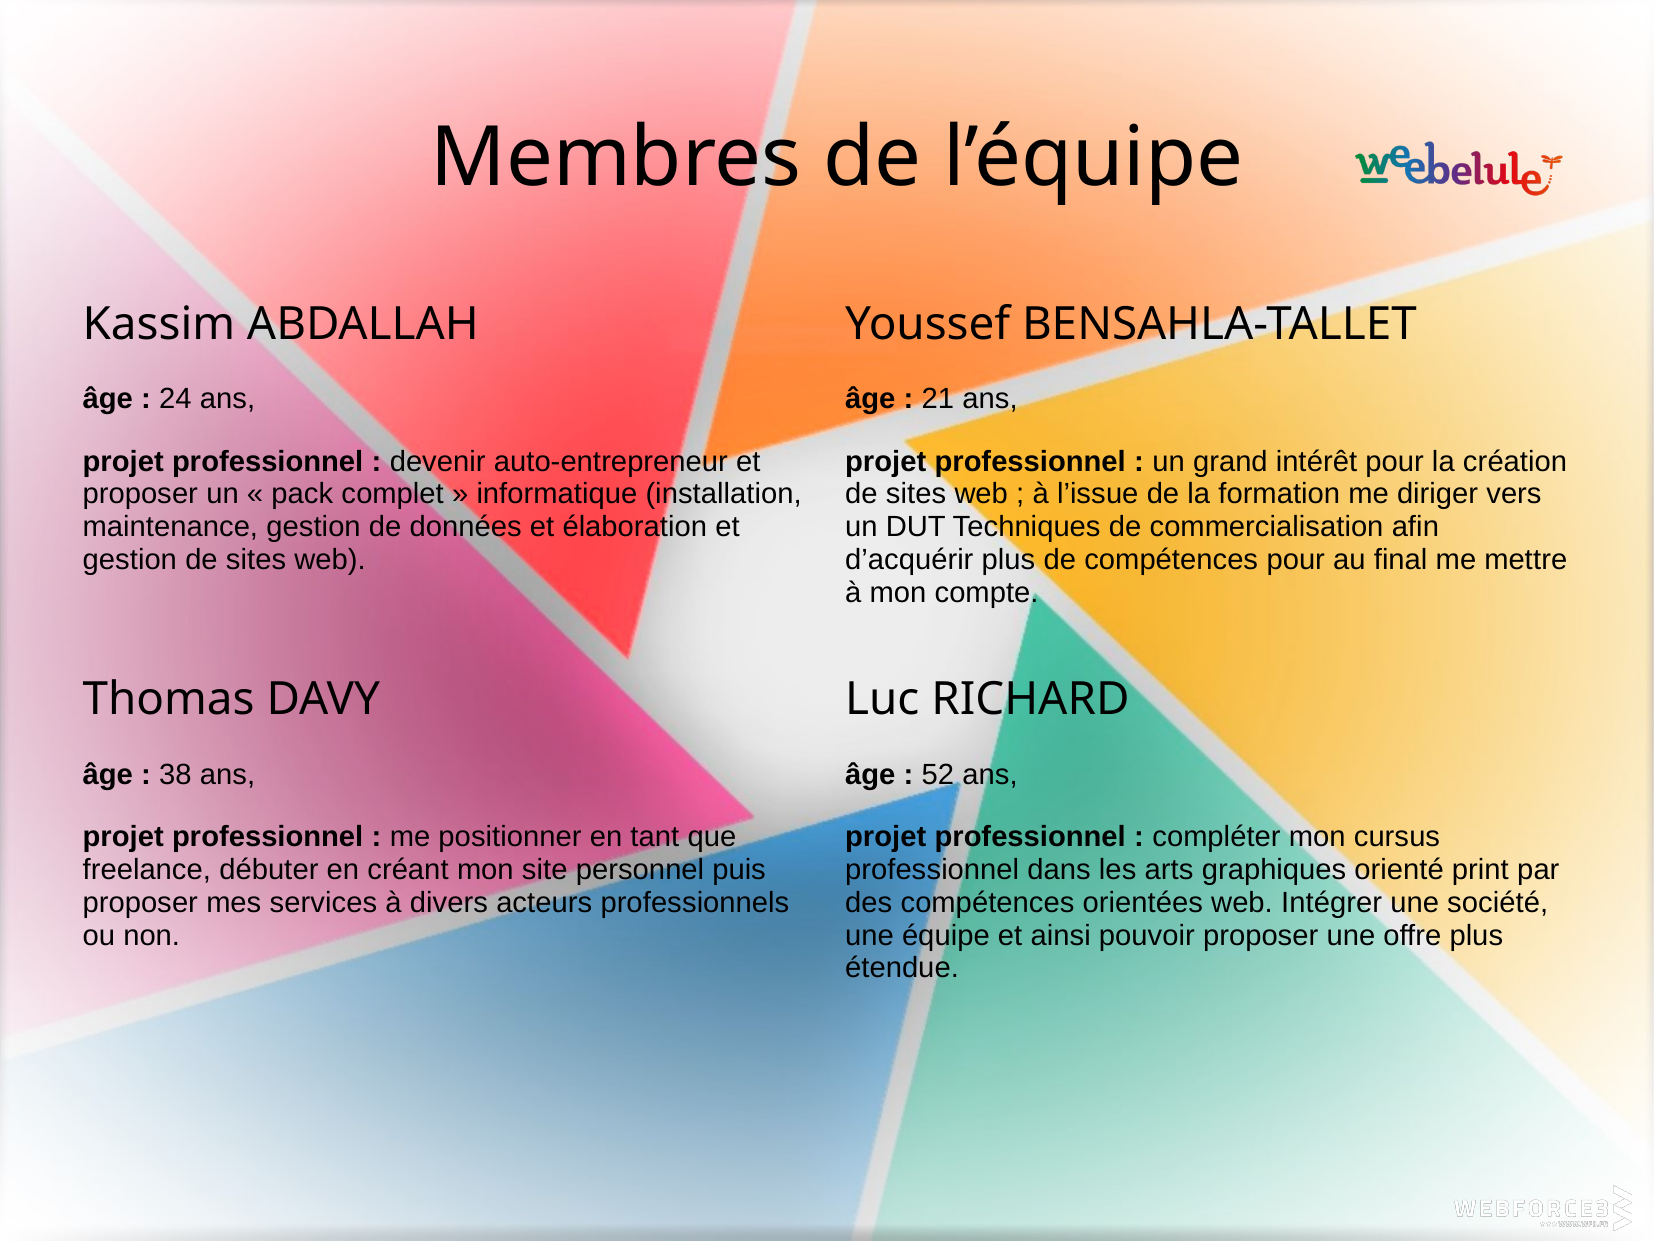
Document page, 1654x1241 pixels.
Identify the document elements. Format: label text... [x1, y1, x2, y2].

list Youssef BENSAHLA-TALLET âge : 21 ans, projet professionnel : un grand intérêt pour la création de sites web ; à l’issue de la formation me diriger vers un DUT Techniques de commercialisation afin d’acquérir plus de compétences pour au final me mettre à mon compte. [845, 290, 1572, 634]
list Luc RICHARD âge : 52 ans, projet professionnel : compléter mon cursus professionnel dans les arts graphiques orienté print par des compétences orientées web. Intégrer une société, une équipe et ainsi pouvoir proposer une offre plus étendue. [845, 665, 1572, 1009]
picture [0, 0, 1654, 1241]
list Thomas DAVY âge : 38 ans, projet professionnel : me positionner en tant que freelance, débuter en créant mon site personnel puis proposer mes services à divers acteurs professionnels ou non. [82, 665, 809, 1009]
list Kassim ABDALLAH âge : 24 ans, projet professionnel : devenir auto-entrepreneur et proposer un « pack complet » informatique (installation, maintenance, gestion de données et élaboration et gestion de sites web). [82, 290, 809, 634]
title Membres de l’équipe [82, 49, 1571, 257]
